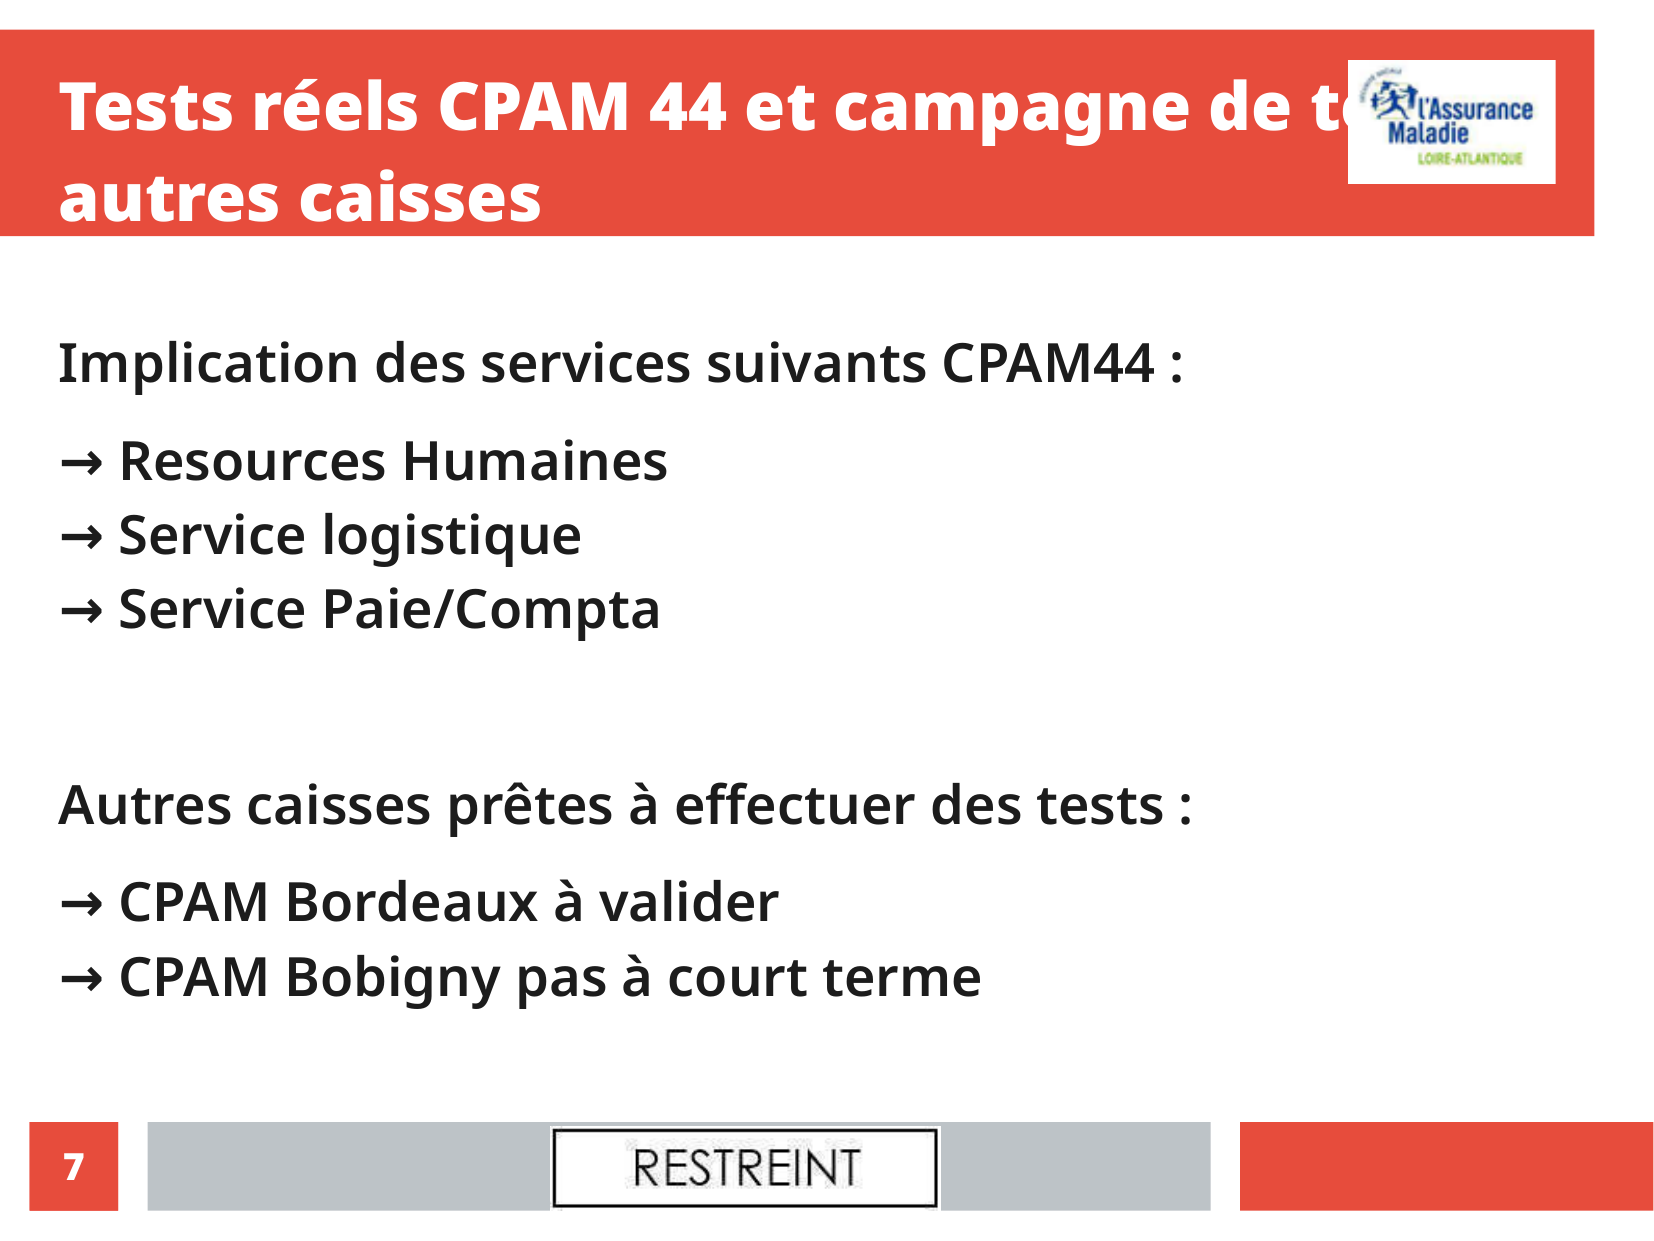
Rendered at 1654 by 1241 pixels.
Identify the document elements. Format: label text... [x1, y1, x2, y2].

picture [550, 1126, 941, 1211]
picture [1347, 59, 1556, 184]
title Tests réels CPAM 44 et campagne de tests autres caisses [59, 59, 1595, 207]
list Implication des services suivants CPAM44 : → Resources Humaines → Service logistique → Service Paie/Compta Autres caisses prêtes à effectuer des tests : → CPAM Bordeaux à valider → CPAM Bobigny pas à court terme [59, 324, 1565, 1093]
